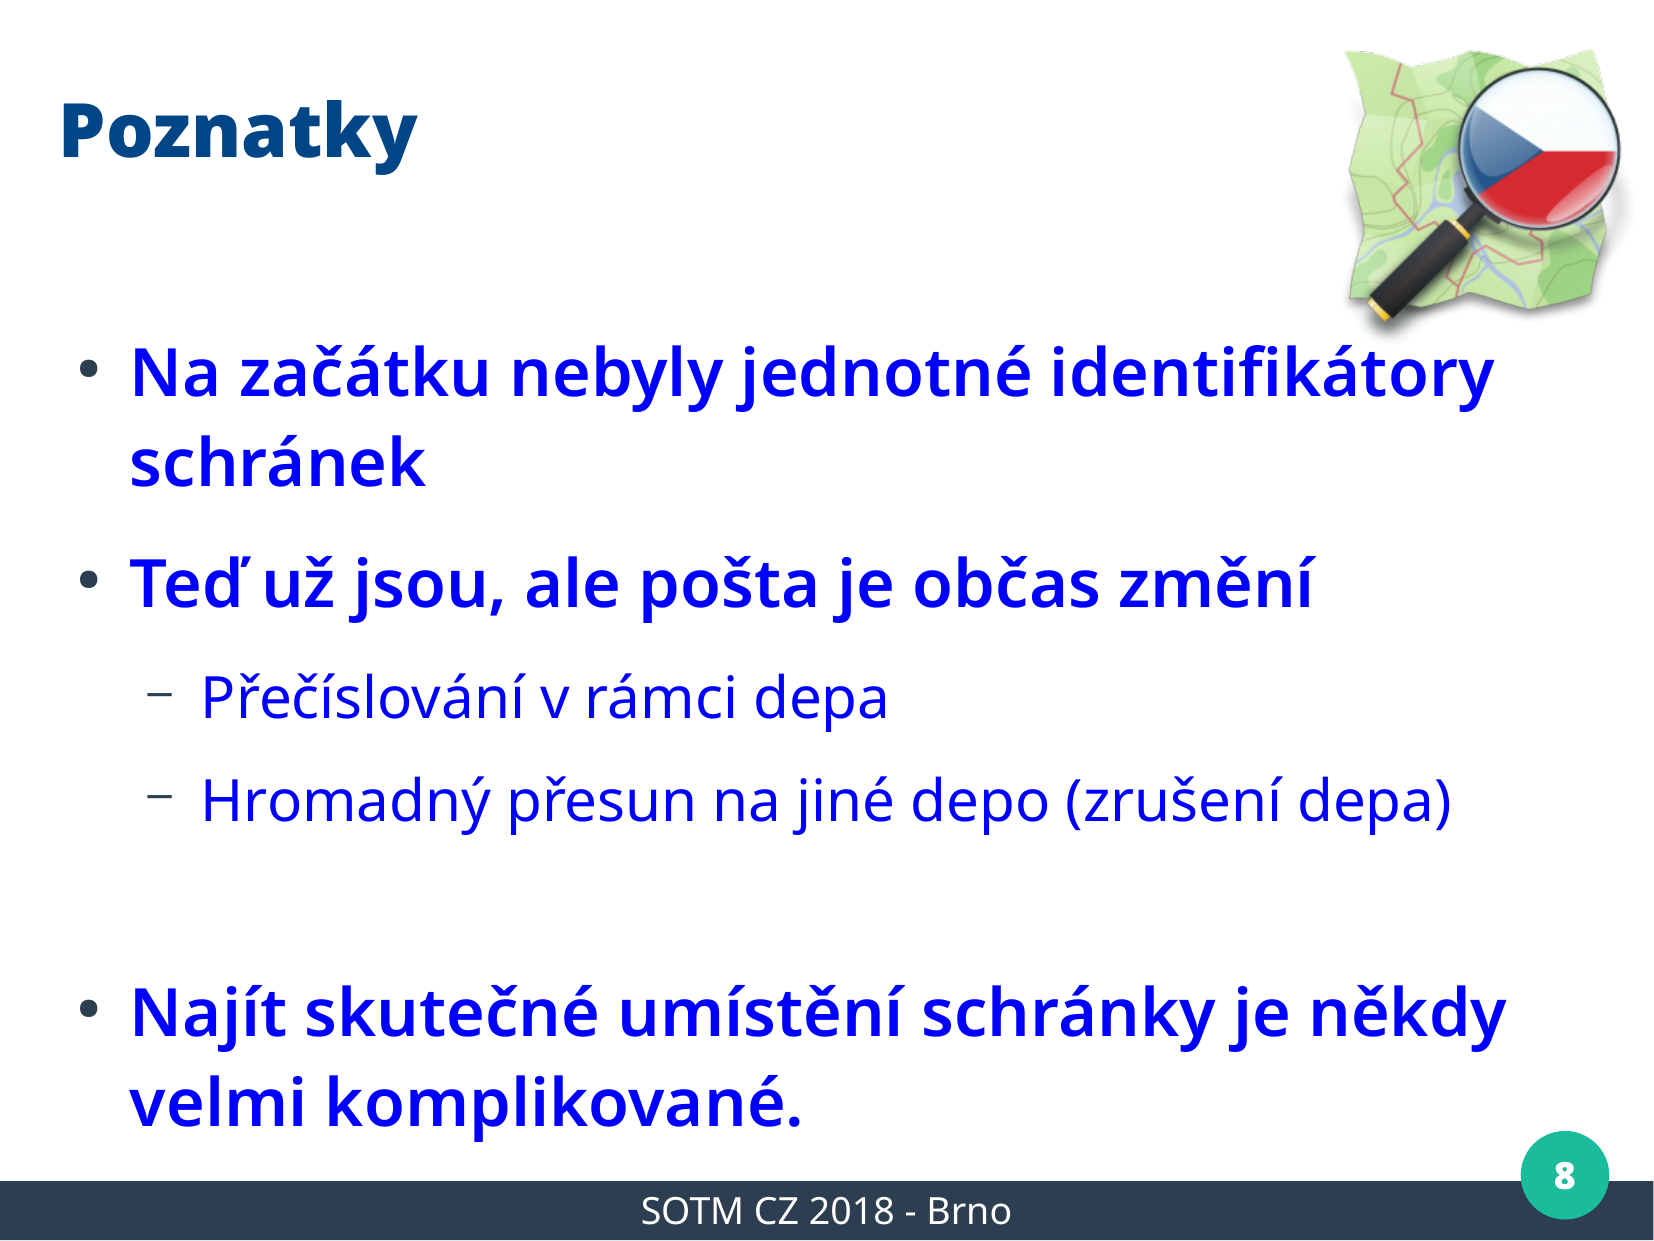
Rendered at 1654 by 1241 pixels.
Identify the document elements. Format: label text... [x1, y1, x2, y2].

list Na začátku nebyly jednotné identifikátory schránek Teď už jsou, ale pošta je občas změní Přečíslování v rámci depa Hromadný přesun na jiné depo (zrušení depa) Najít skutečné umístění schránky je někdy velmi komplikované. [59, 324, 1595, 1152]
title Poznatky [59, 49, 1347, 207]
picture [1334, 49, 1635, 350]
